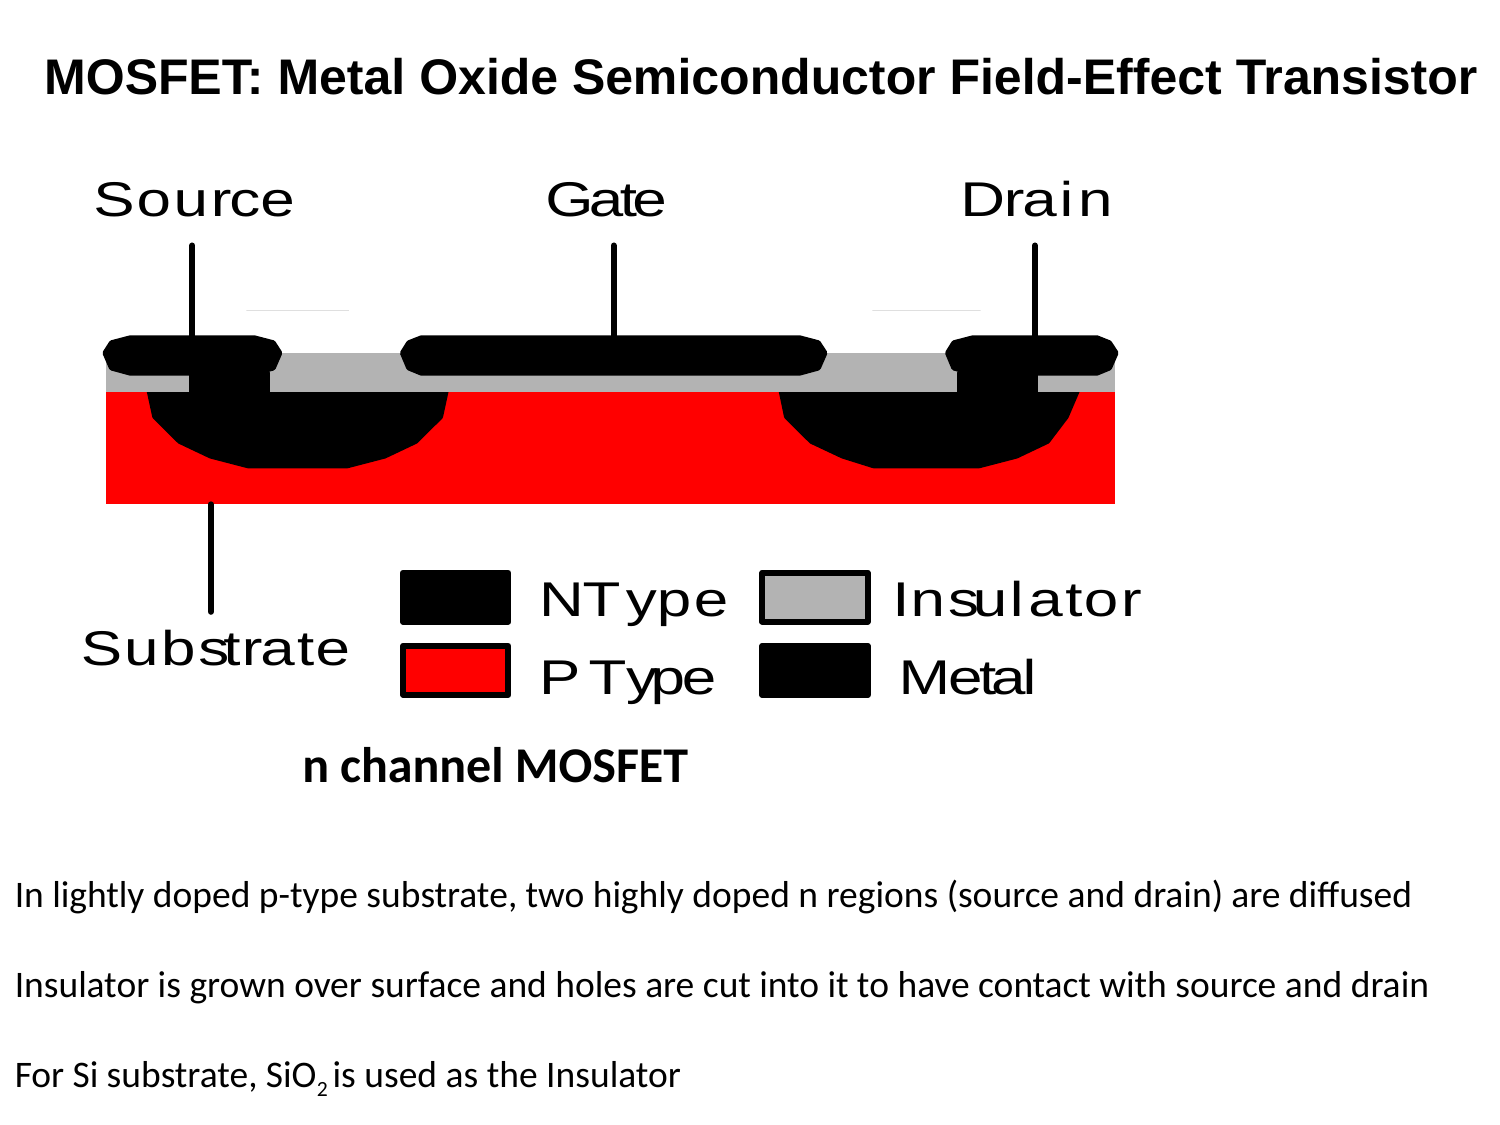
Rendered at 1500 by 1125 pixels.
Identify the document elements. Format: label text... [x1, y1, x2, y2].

text_box MOSFET: Metal Oxide Semiconductor Field-Effect Transistor [29, 37, 1494, 113]
chart [37, 162, 1184, 725]
text_box In lightly doped p-type substrate, two highly doped n regions (source and drain) are diffused Insulator is grown over surface and holes are cut into it to have contact with source and drain For Si substrate, SiO2 is used as the Insulator [0, 862, 1450, 1109]
text_box n channel MOSFET [287, 724, 788, 800]
